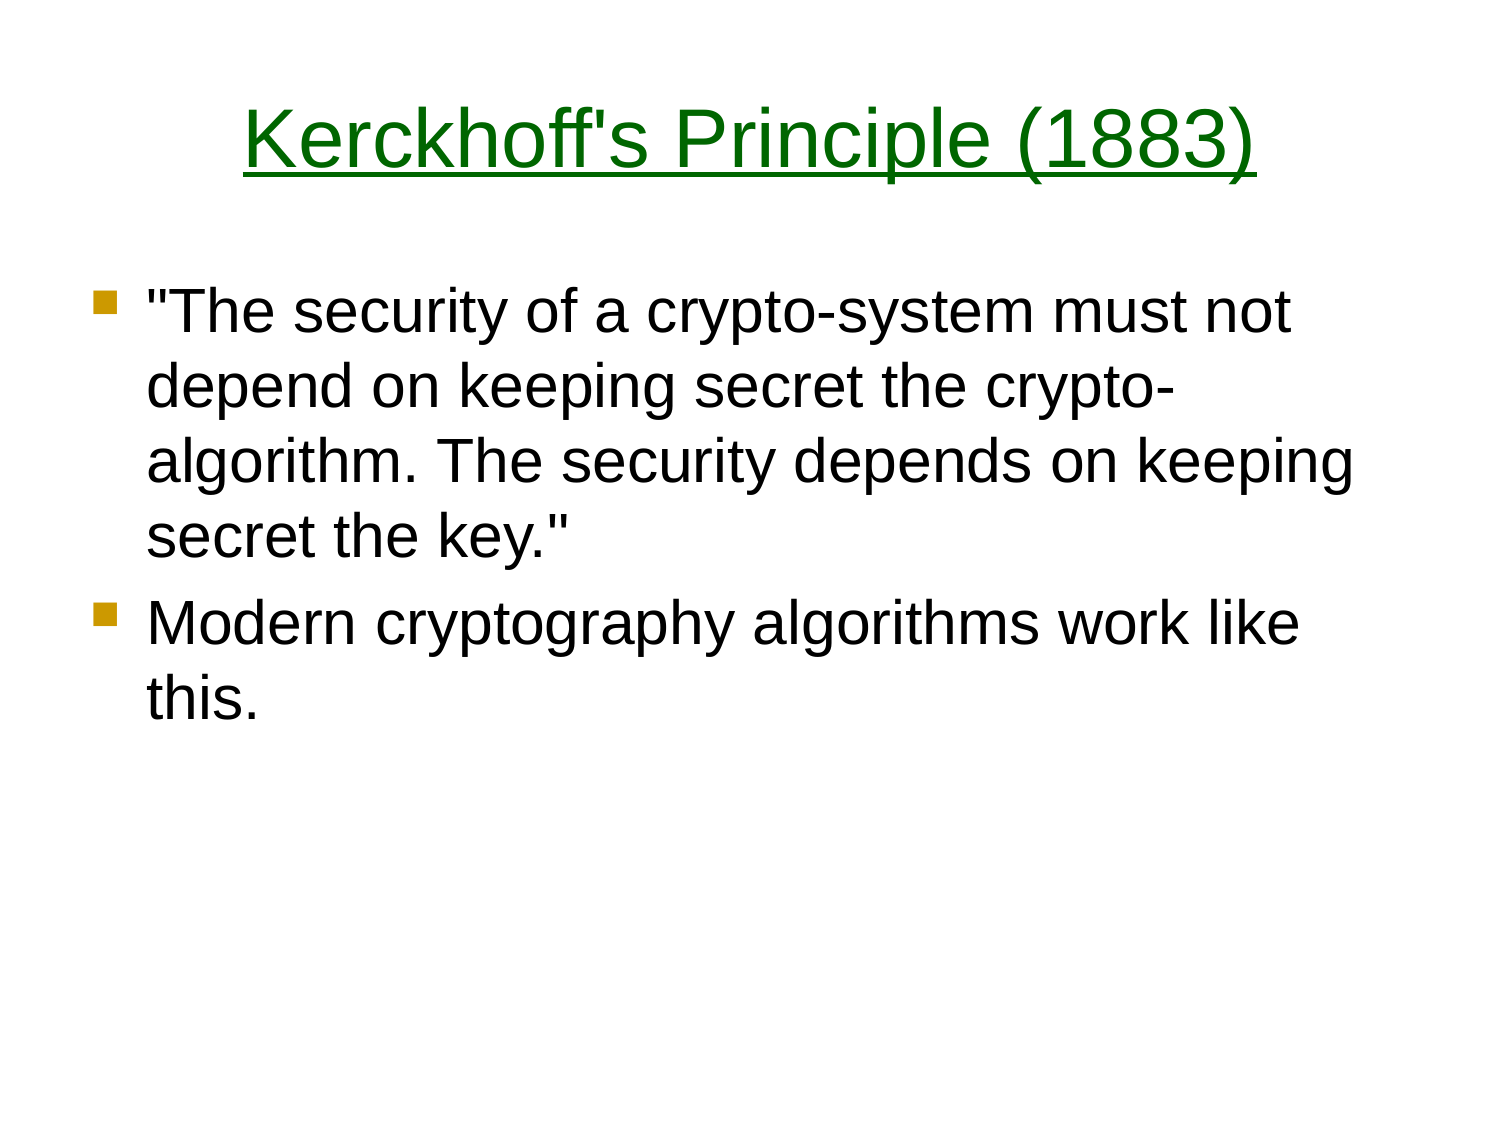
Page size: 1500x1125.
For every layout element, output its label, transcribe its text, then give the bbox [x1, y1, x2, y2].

title Kerckhoff's Principle (1883) [75, 88, 1425, 190]
list "The security of a crypto-system must not depend on keeping secret the crypto-algorithm. The security depends on keeping secret the key." Modern cryptography algorithms work like this. [75, 262, 1425, 1006]
